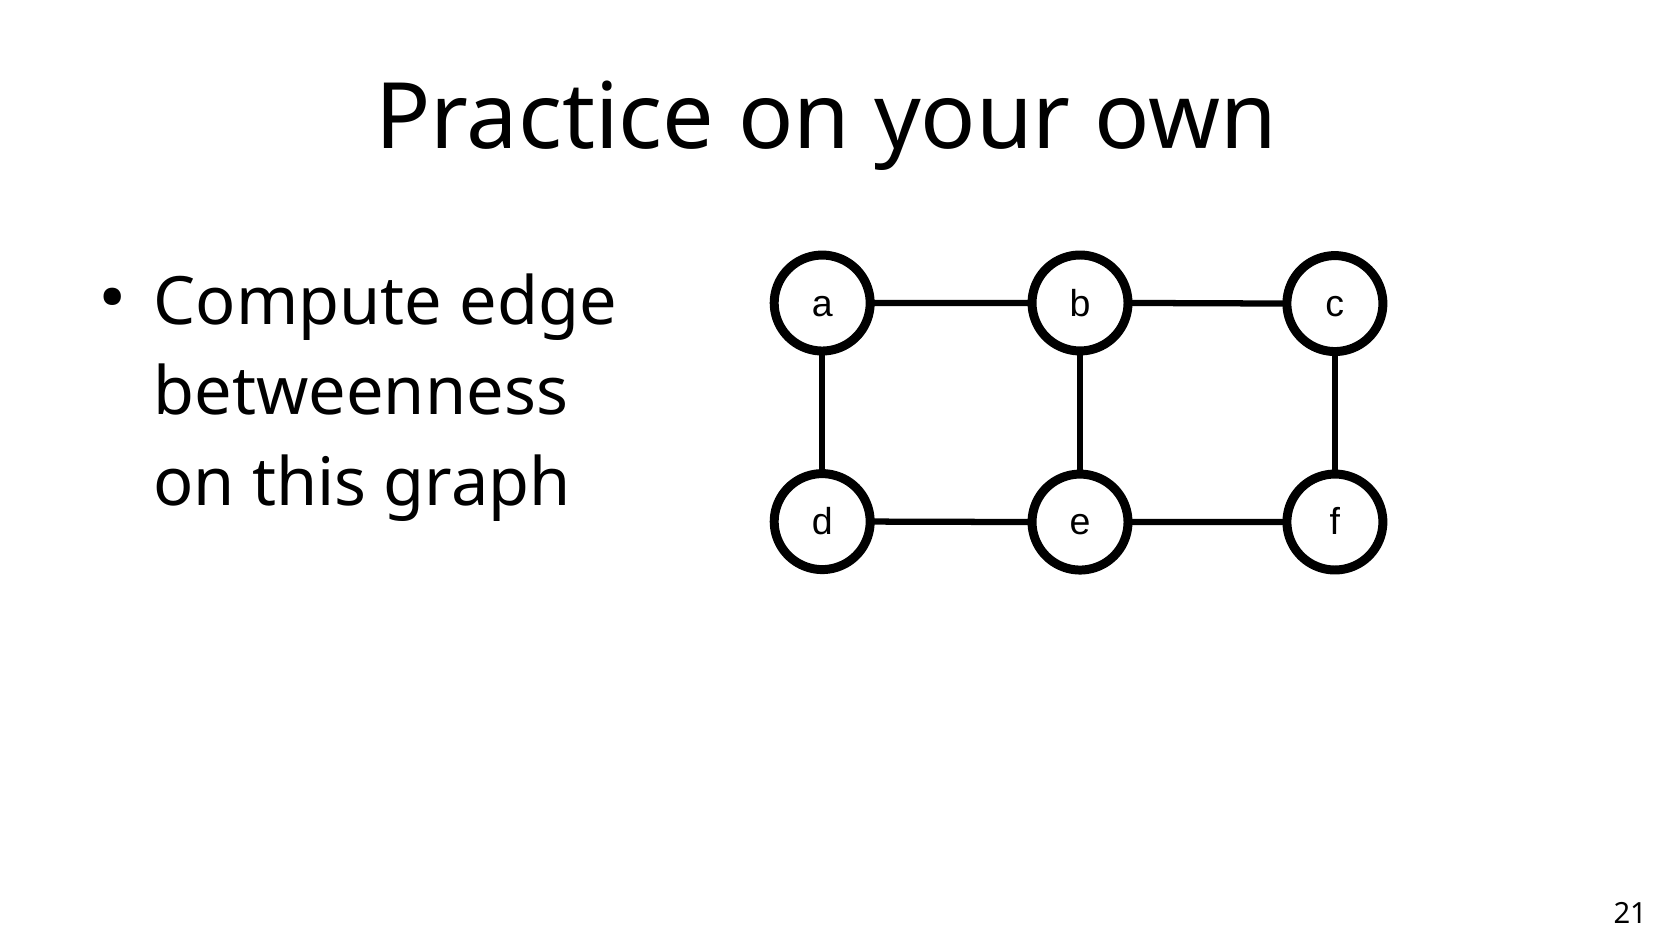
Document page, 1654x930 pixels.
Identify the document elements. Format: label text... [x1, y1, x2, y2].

list Compute edge betweenness on this graph [82, 252, 661, 826]
text_box d [774, 473, 871, 570]
text_box f [1287, 474, 1383, 571]
title Practice on your own [82, 1, 1571, 225]
text_box b [1032, 255, 1128, 351]
text_box c [1287, 255, 1383, 352]
text_box a [774, 255, 870, 351]
text_box e [1032, 474, 1128, 571]
